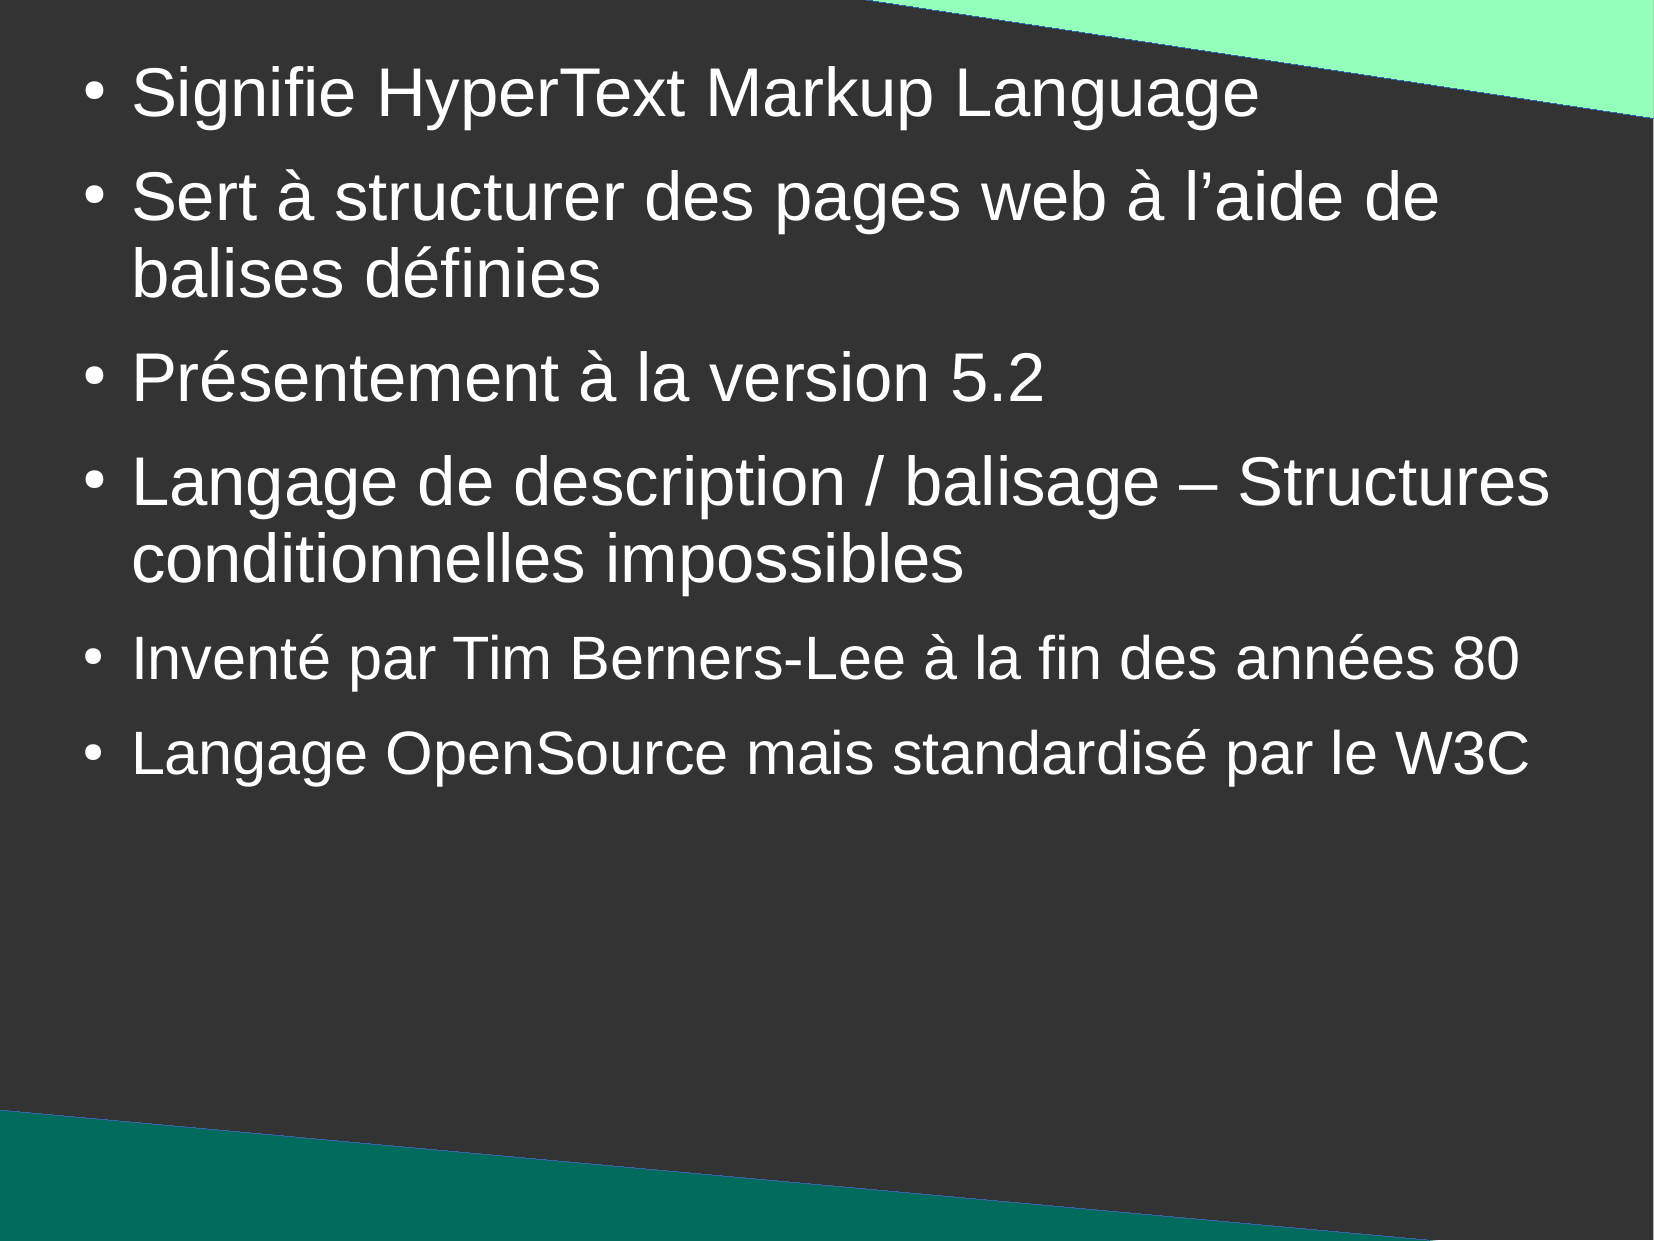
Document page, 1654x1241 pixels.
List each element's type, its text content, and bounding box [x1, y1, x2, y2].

list Signifie HyperText Markup Language Sert à structurer des pages web à l’aide de balises définies Présentement à la version 5.2 Langage de description / balisage – Structures conditionnelles impossibles Inventé par Tim Berners-Lee à la fin des années 80 Langage OpenSource mais standardisé par le W3C [65, 54, 1554, 863]
text_box [866, 0, 1654, 119]
